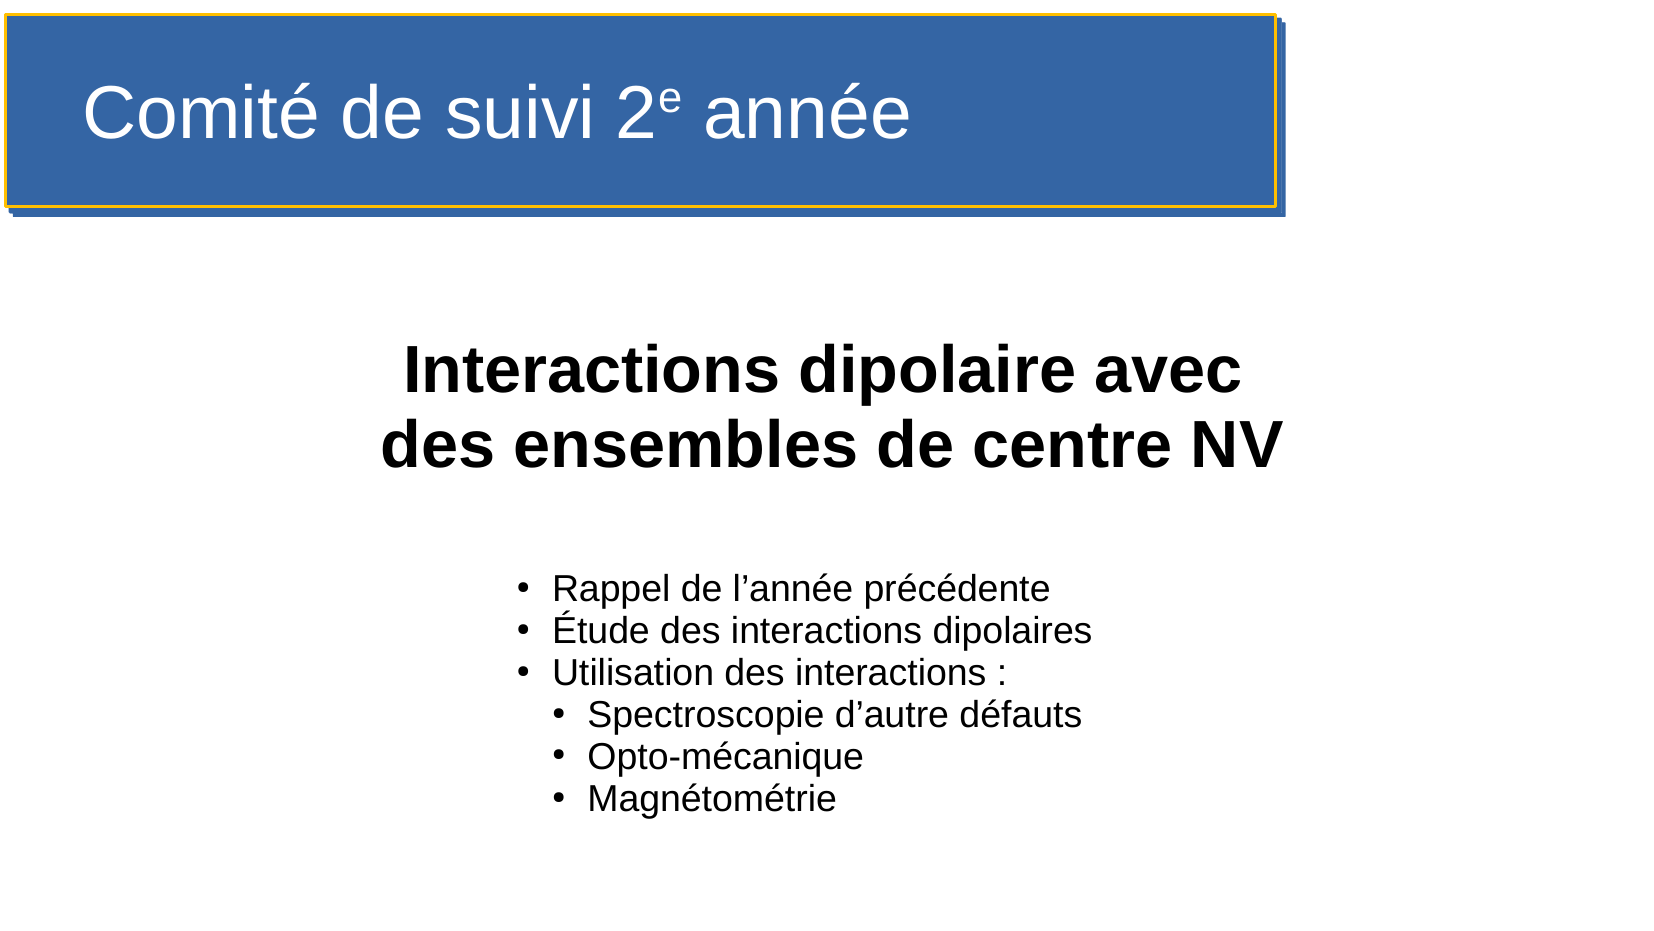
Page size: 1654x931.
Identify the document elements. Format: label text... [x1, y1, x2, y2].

title Comité de suivi 2e année [82, 35, 1235, 189]
text_box Rappel de l’année précédente Étude des interactions dipolaires Utilisation des interactions : Spectroscopie d’autre défauts Opto-mécanique Magnétométrie [501, 560, 1108, 827]
text_box Interactions dipolaire avec des ensembles de centre NV [366, 324, 1302, 490]
